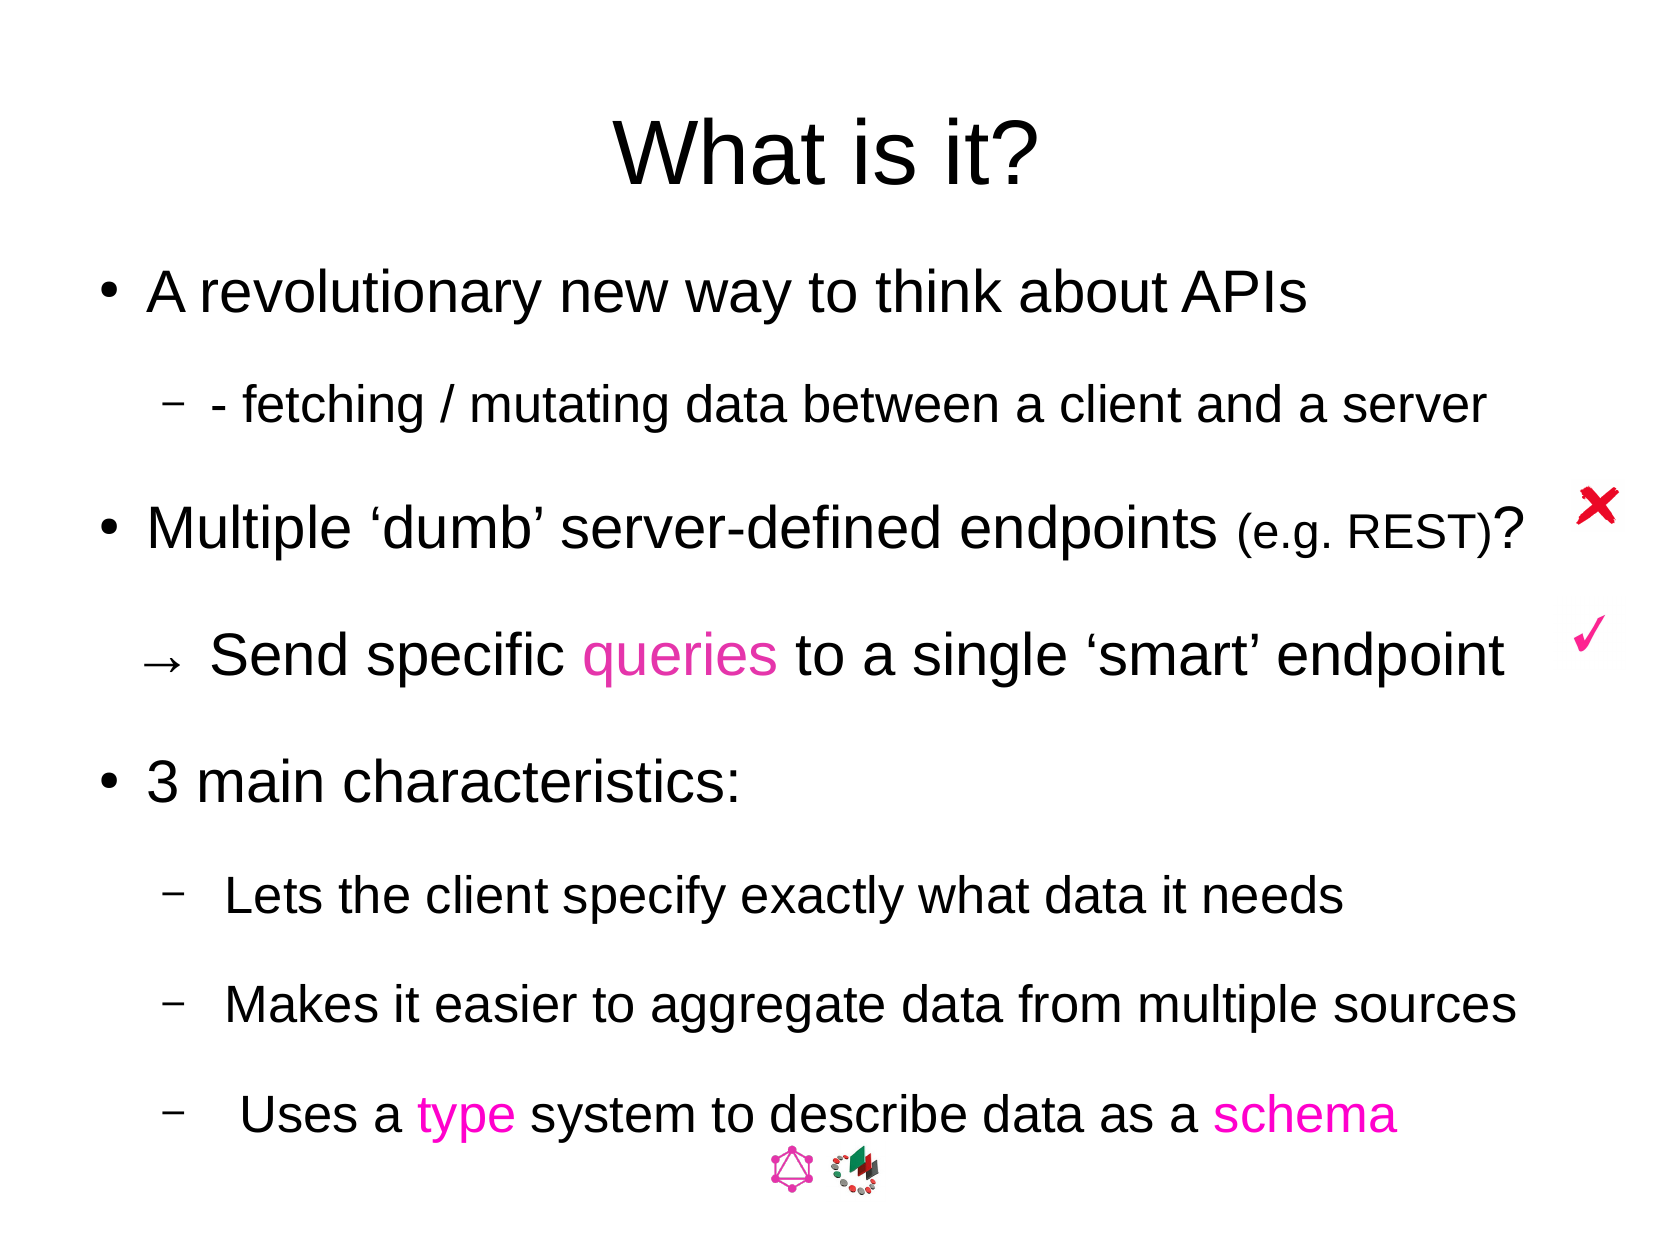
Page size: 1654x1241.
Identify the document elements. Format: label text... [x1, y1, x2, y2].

picture [826, 1158, 886, 1202]
picture [1553, 596, 1626, 670]
list A revolutionary new way to think about APIs - fetching / mutating data between a client and a server Multiple ‘dumb’ server-defined endpoints (e.g. REST)? → Send specific queries to a single ‘smart’ endpoint 3 main characteristics: Lets the client specify exactly what data it needs Makes it easier to aggregate data from multiple sources Uses a type system to describe data as a schema [82, 224, 1571, 1158]
picture [1571, 479, 1625, 532]
title What is it? [82, 49, 1571, 224]
picture [768, 1158, 816, 1193]
